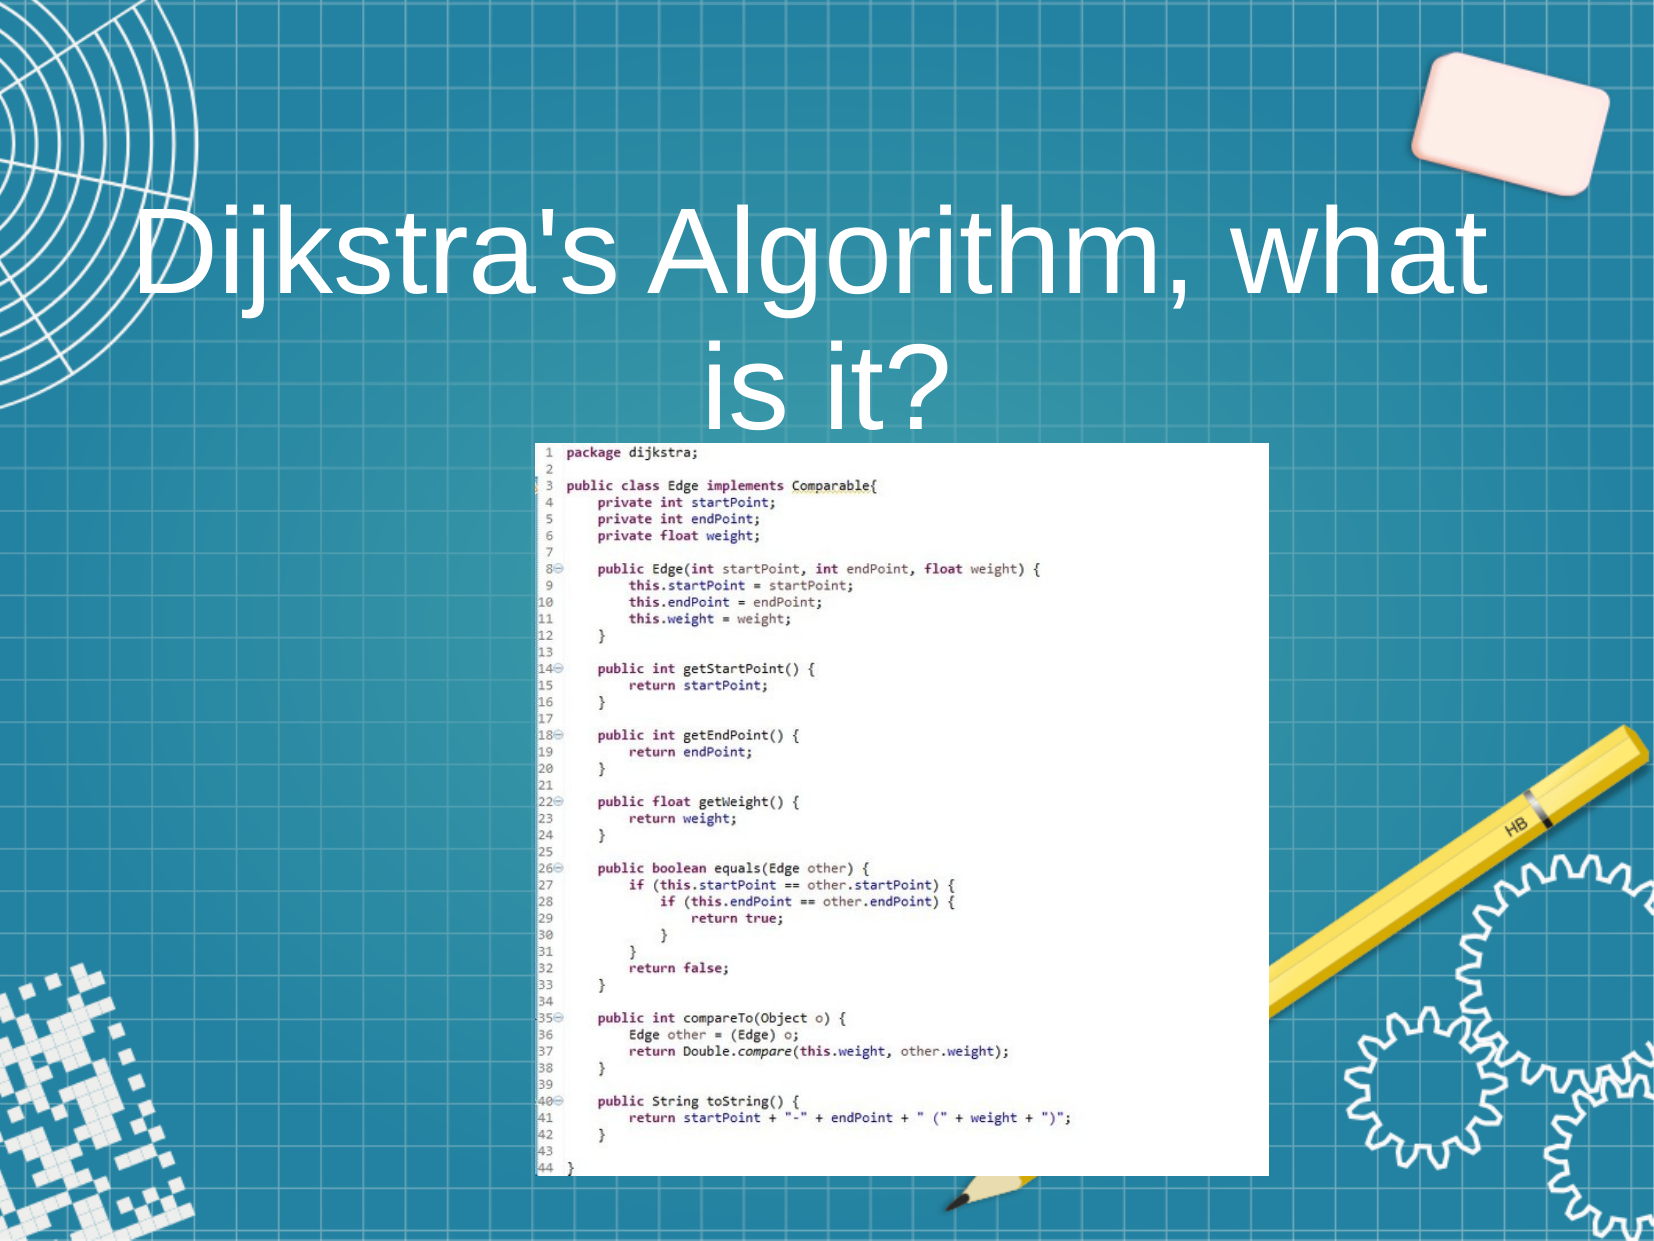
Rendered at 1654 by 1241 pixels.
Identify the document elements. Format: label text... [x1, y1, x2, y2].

picture [0, 0, 1654, 1241]
title Dijkstra's Algorithm, what is it? [82, 177, 1571, 461]
